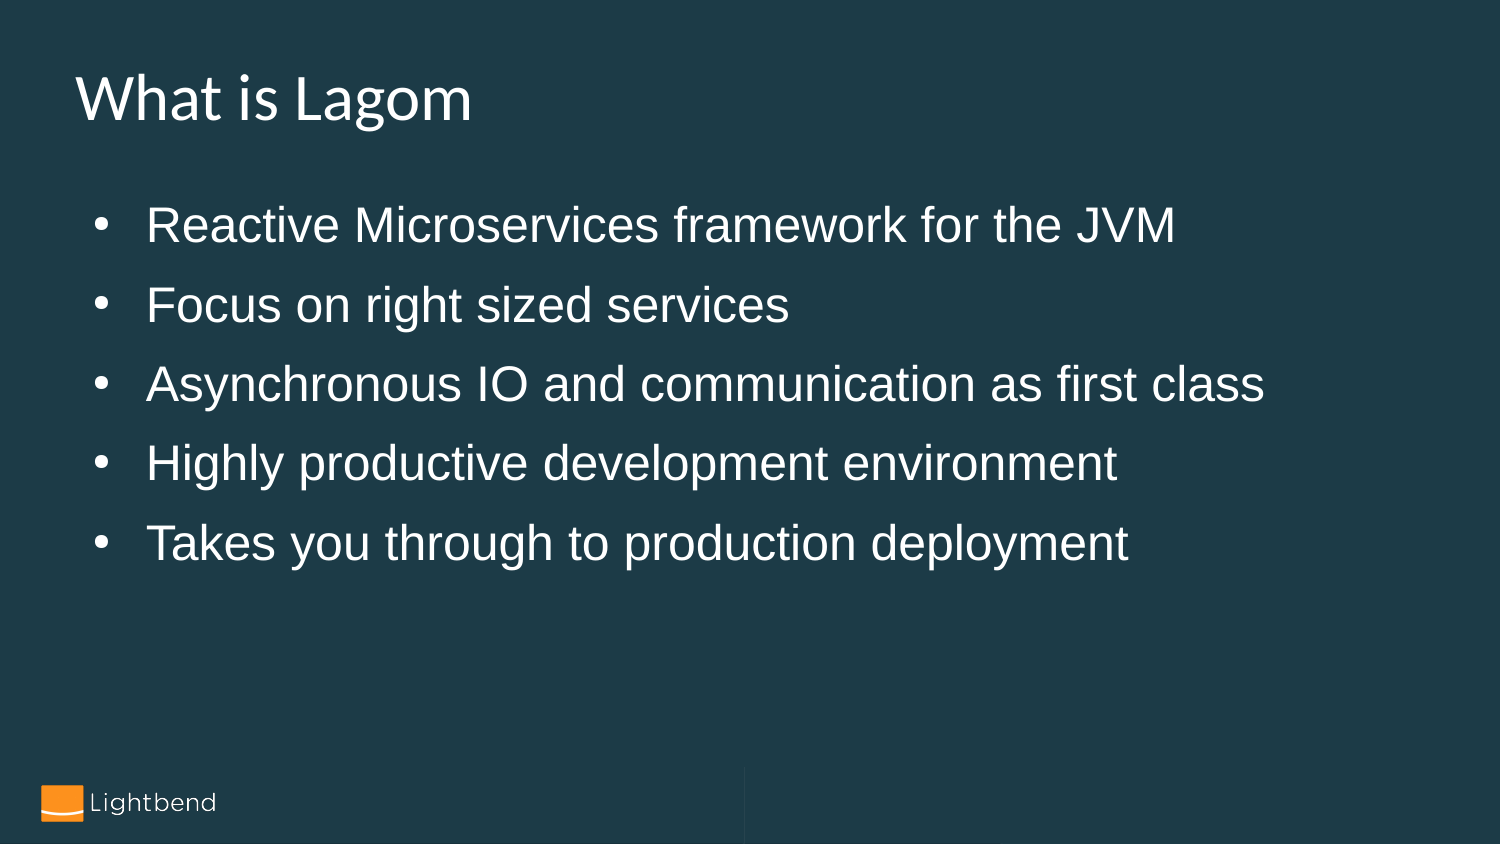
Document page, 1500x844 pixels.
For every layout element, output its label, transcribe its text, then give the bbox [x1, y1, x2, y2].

list Reactive Microservices framework for the JVM Focus on right sized services Asynchronous IO and communication as first class Highly productive development environment Takes you through to production deployment [75, 197, 1425, 687]
title What is Lagom [75, 33, 1425, 175]
picture [41, 785, 215, 822]
